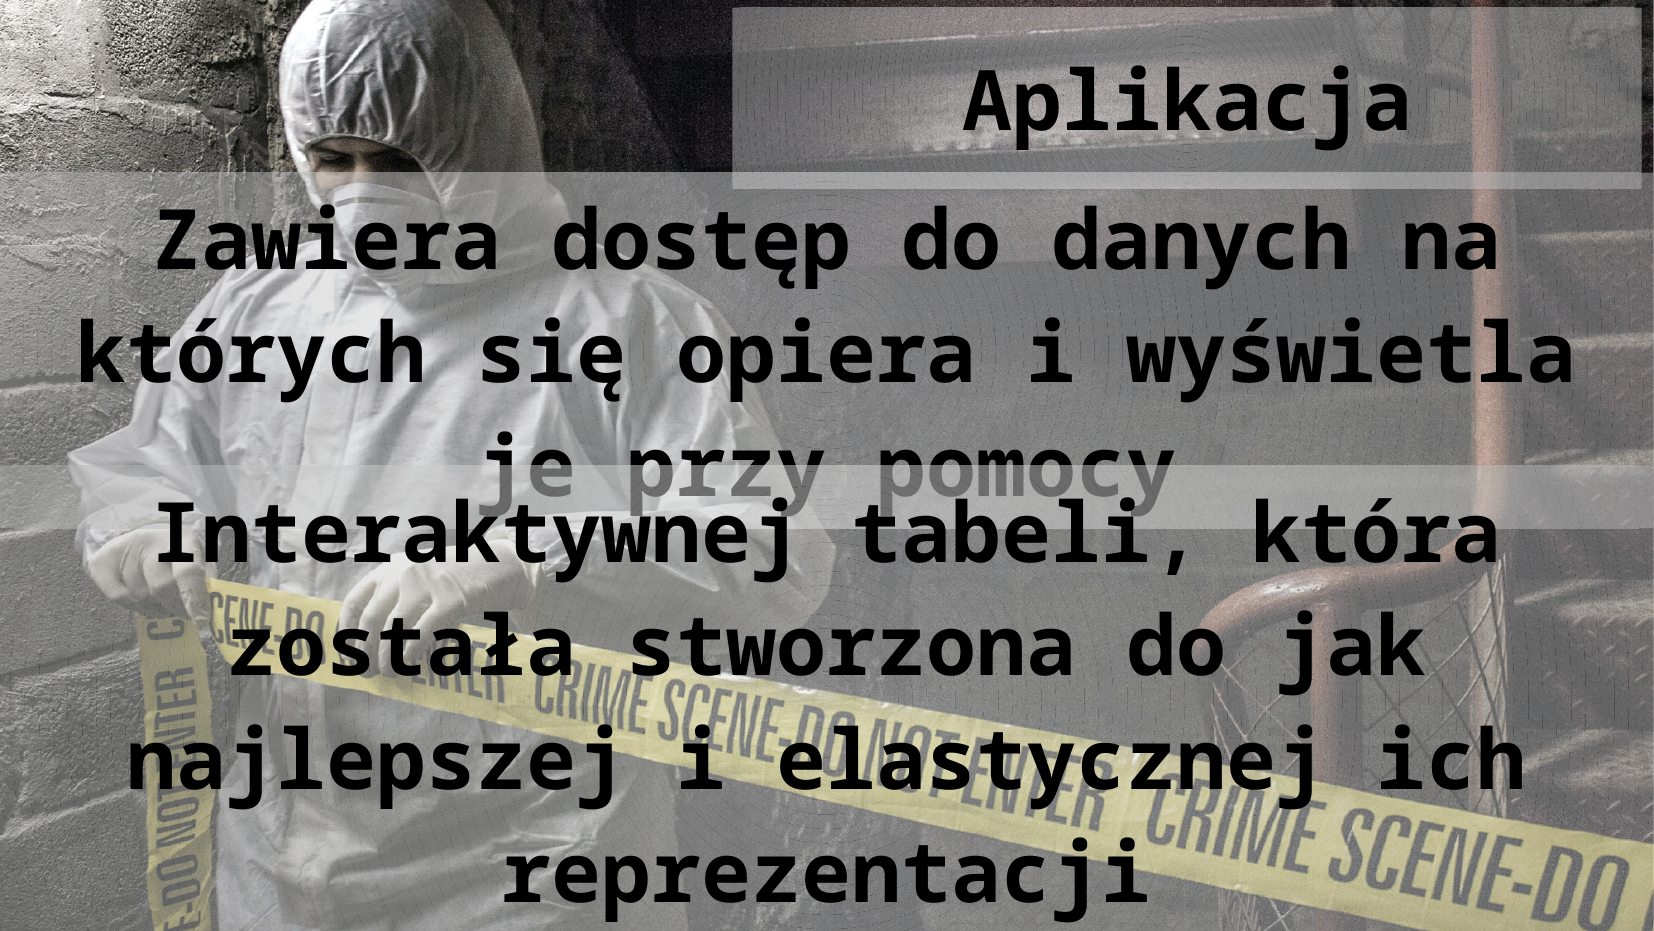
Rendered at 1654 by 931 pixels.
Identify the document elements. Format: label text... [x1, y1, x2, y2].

text_box Interaktywnej tabeli, która została stworzona do jak najlepszej i elastycznej ich reprezentacji [0, 526, 1654, 875]
text_box Zawiera dostęp do danych na których się opiera i wyświetla je przy pomocy [0, 216, 1654, 465]
text_box Aplikacja [732, 7, 1642, 172]
picture [0, 0, 1654, 172]
